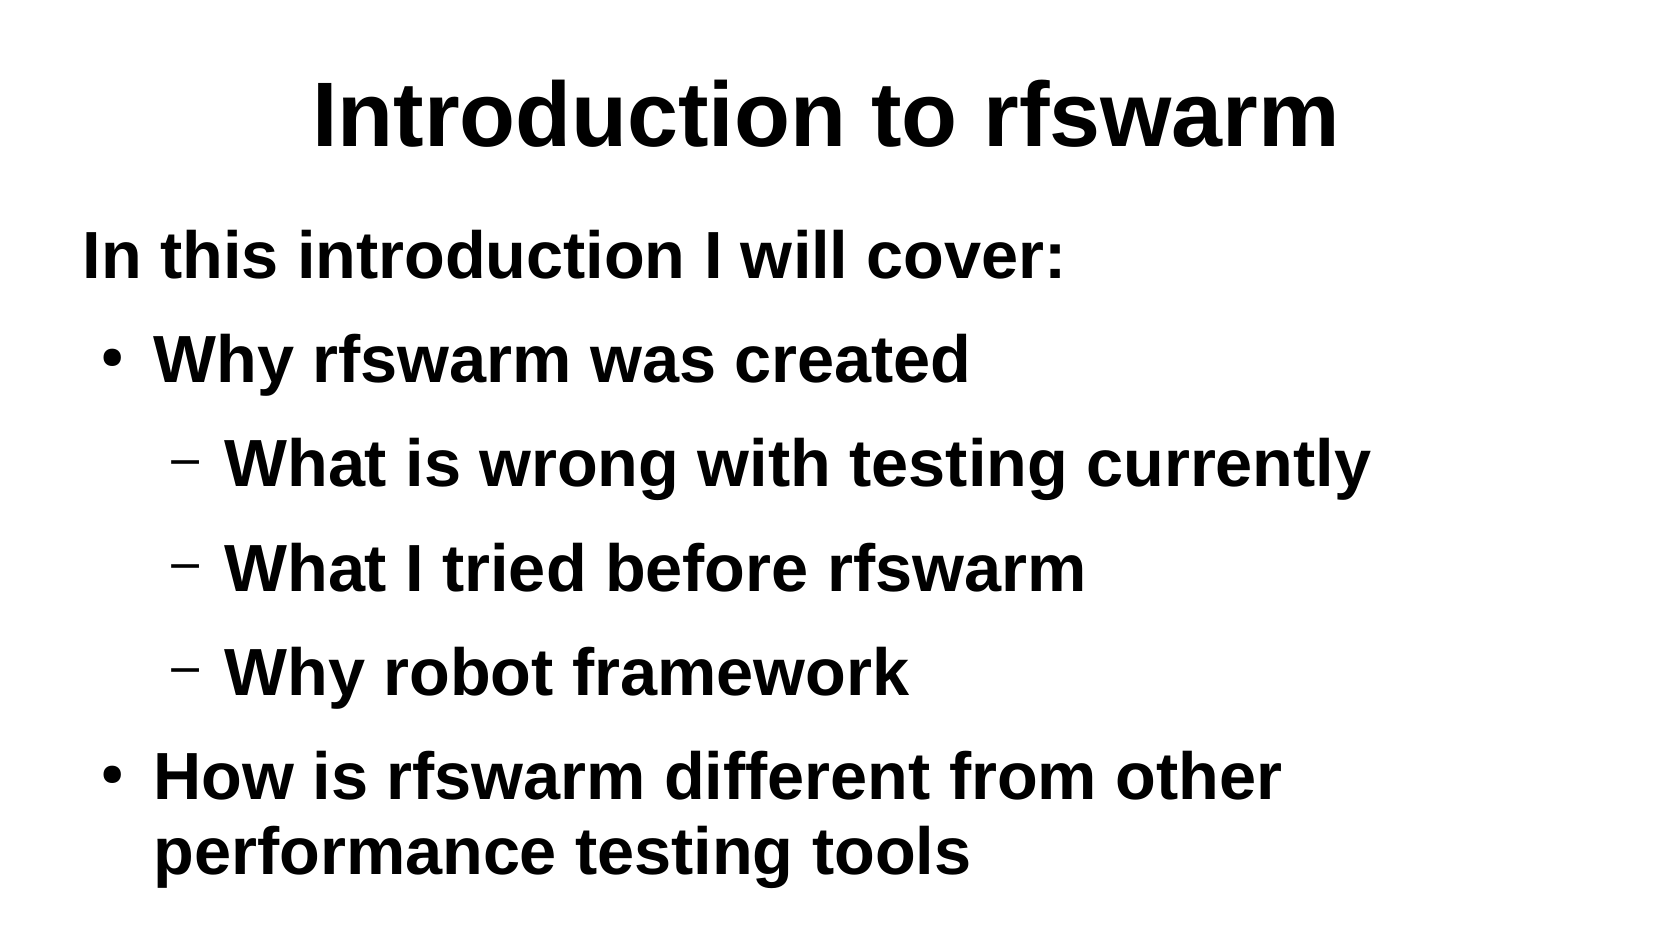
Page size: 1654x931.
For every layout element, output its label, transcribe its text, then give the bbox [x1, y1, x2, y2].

title Introduction to rfswarm [82, 37, 1571, 193]
subtitle In this introduction I will cover: Why rfswarm was created What is wrong with testing currently What I tried before rfswarm Why robot framework How is rfswarm different from other performance testing tools [82, 217, 1571, 889]
